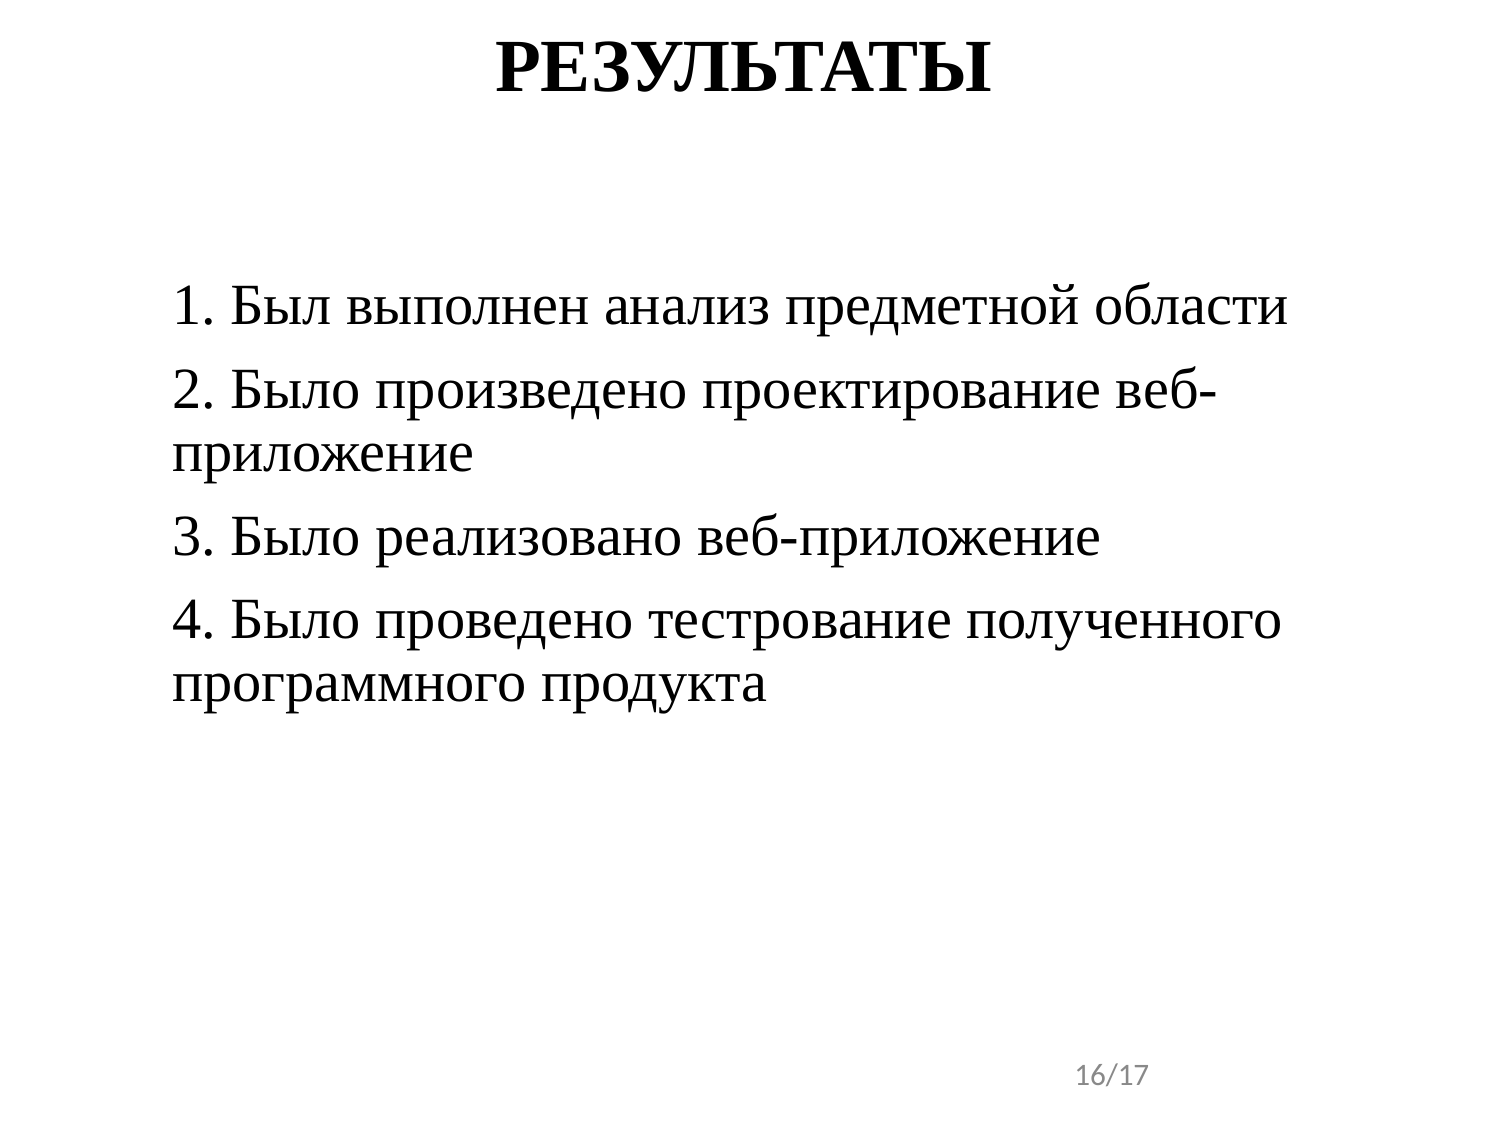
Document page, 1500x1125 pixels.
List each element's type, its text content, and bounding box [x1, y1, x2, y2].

list 1. Был выполнен анализ предметной области 2. Было произведено проектирование веб-приложение 3. Было реализовано веб-приложение 4. Было проведено тестрование полученного программного продукта [160, 269, 1340, 805]
slide_number 16/17 [1059, 1042, 1397, 1103]
title РЕЗУЛЬТАТЫ [0, 0, 1494, 135]
